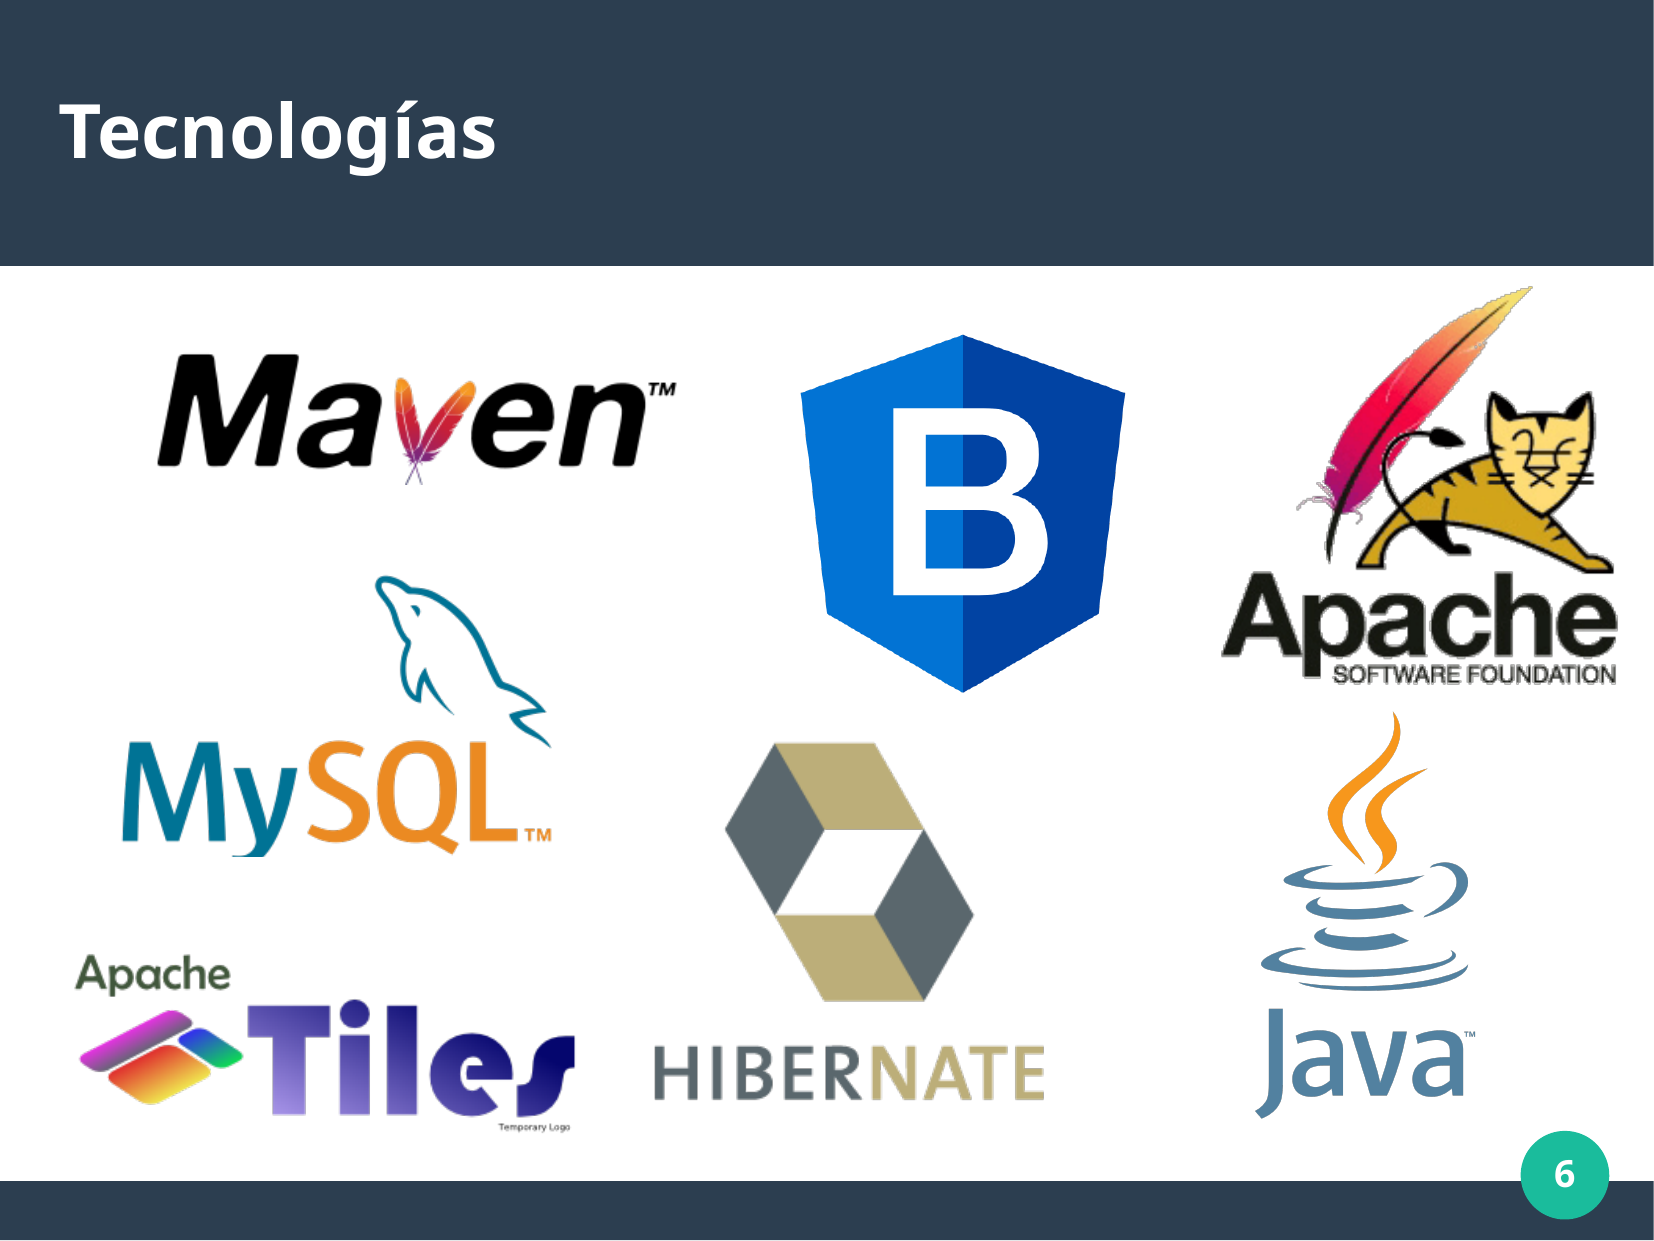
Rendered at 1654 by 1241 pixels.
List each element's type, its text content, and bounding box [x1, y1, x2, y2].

text_box [1505, 1116, 1625, 1235]
picture [649, 722, 1050, 1123]
picture [767, 251, 1654, 1123]
picture [0, 350, 680, 857]
title Tecnologías [59, 49, 1595, 207]
picture [59, 931, 606, 1152]
